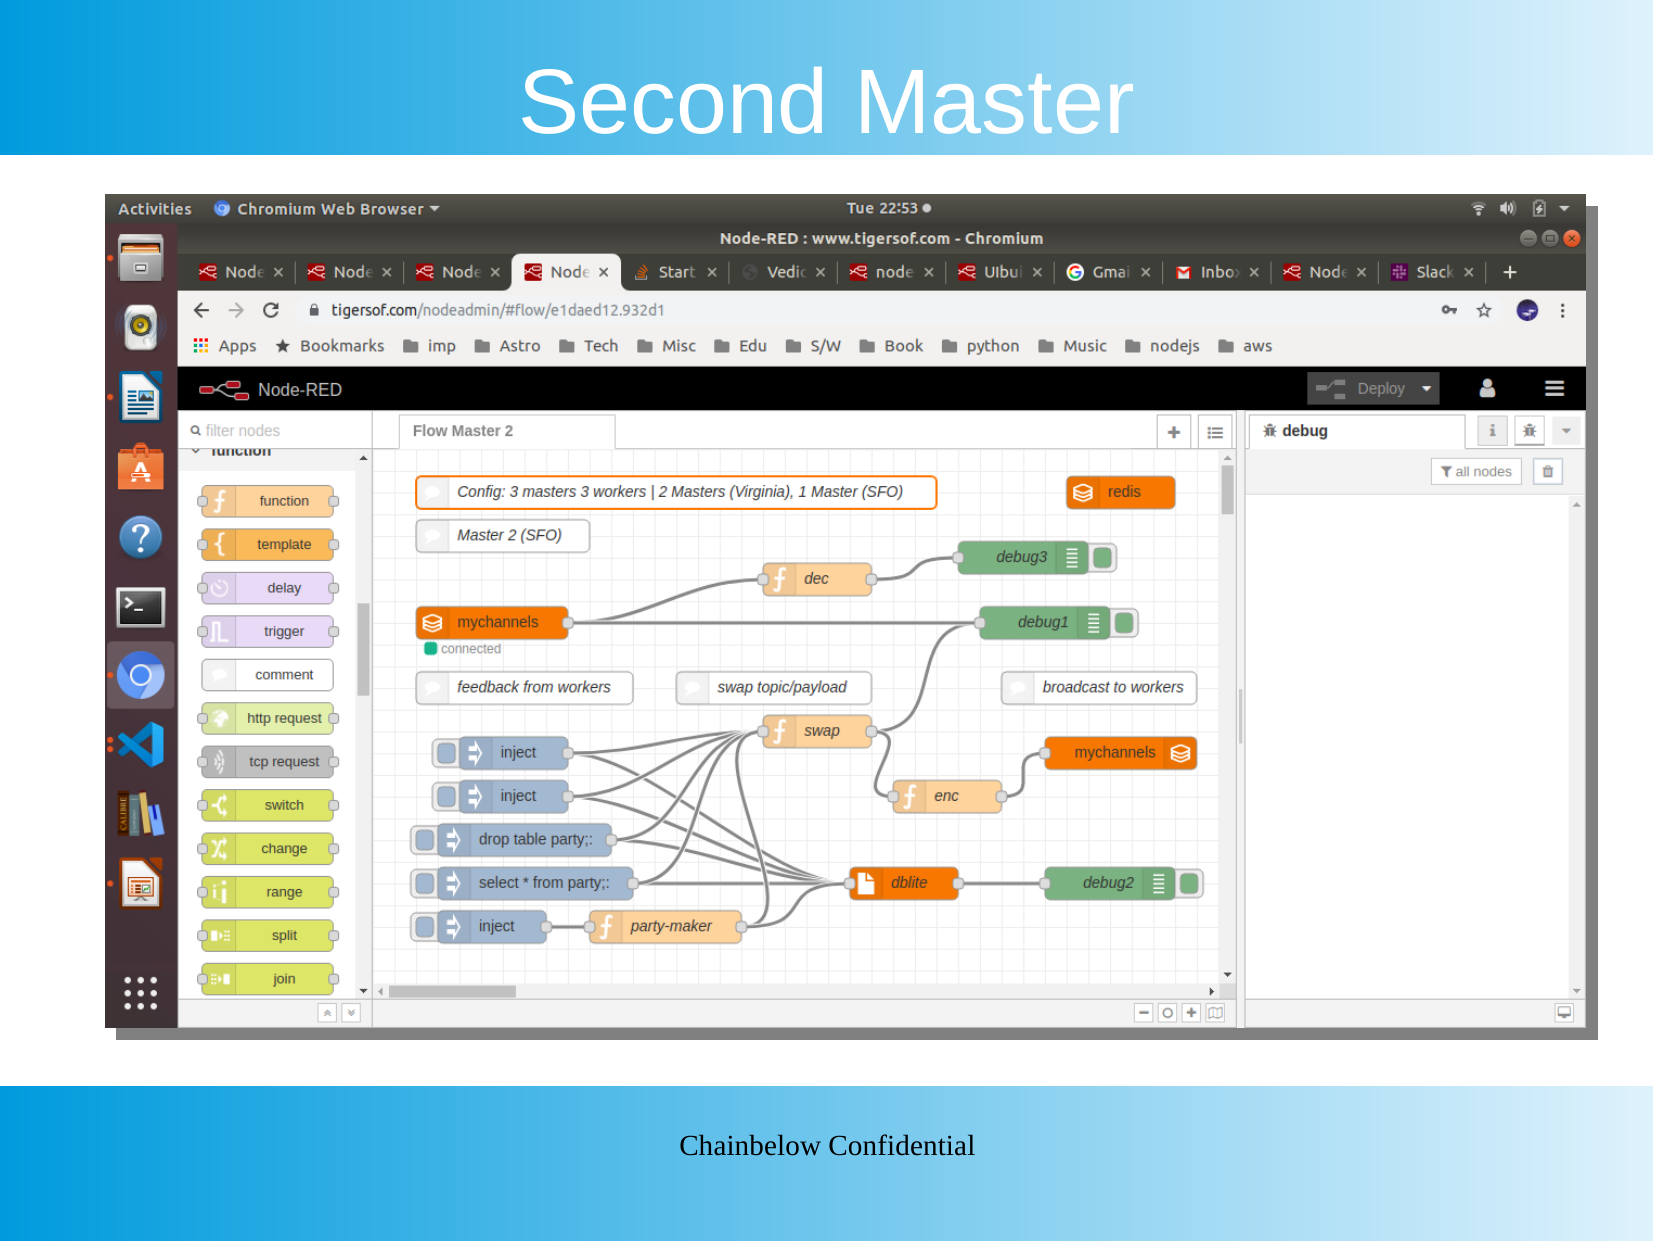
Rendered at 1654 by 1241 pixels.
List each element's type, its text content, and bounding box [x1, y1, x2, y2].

picture [105, 194, 1586, 1028]
title Second Master [82, 49, 1571, 155]
